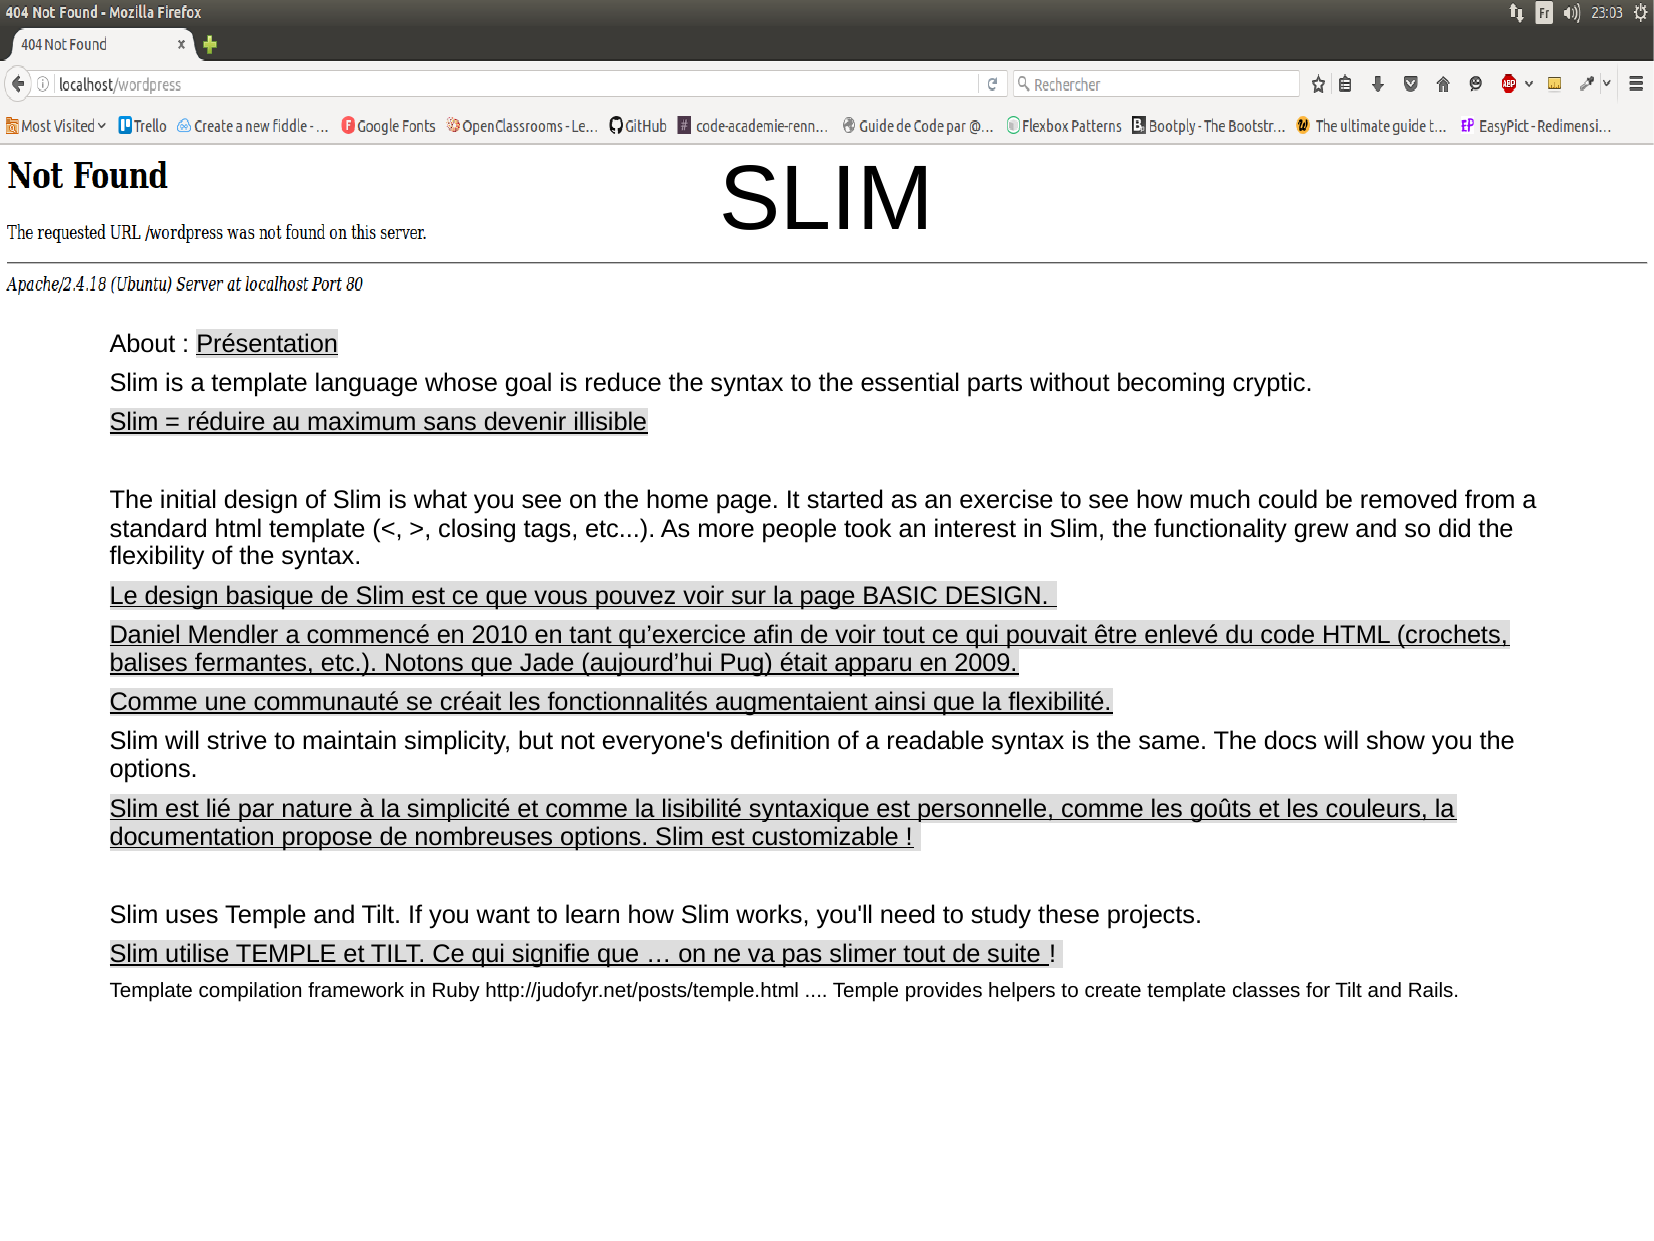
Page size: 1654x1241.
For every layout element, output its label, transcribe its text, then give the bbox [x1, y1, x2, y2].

picture [0, 0, 1654, 1241]
list About : Présentation Slim is a template language whose goal is reduce the syntax to the essential parts without becoming cryptic. Slim = réduire au maximum sans devenir illisible The initial design of Slim is what you see on the home page. It started as an exercise to see how much could be removed from a standard html template (<, >, closing tags, etc...). As more people took an interest in Slim, the functionality grew and so did the flexibility of the syntax. Le design basique de Slim est ce que vous pouvez voir sur la page BASIC DESIGN. Daniel Mendler a commencé en 2010 en tant qu’exercice afin de voir tout ce qui pouvait être enlevé du code HTML (crochets, balises fermantes, etc.). Notons que Jade (aujourd’hui Pug) était apparu en 2009. Comme une communauté se créait les fonctionnalités augmentaient ainsi que la flexibilité. Slim will strive to maintain simplicity, but not everyone's definition of a readable syntax is the same. The docs will show you the options. Slim est lié par nature à la simplicité et comme la lisibilité syntaxique est personnelle, comme les goûts et les couleurs, la documentation propose de nombreuses options. Slim est customizable ! Slim uses Temple and Tilt. If you want to learn how Slim works, you'll need to study these projects. Slim utilise TEMPLE et TILT. Ce qui signifie que … on ne va pas slimer tout de suite ! Template compilation framework in Ruby http://judofyr.net/posts/temple.html .... Temple provides helpers to create template classes for Tilt and Rails. [82, 290, 1571, 1010]
title SLIM [82, 94, 1571, 290]
